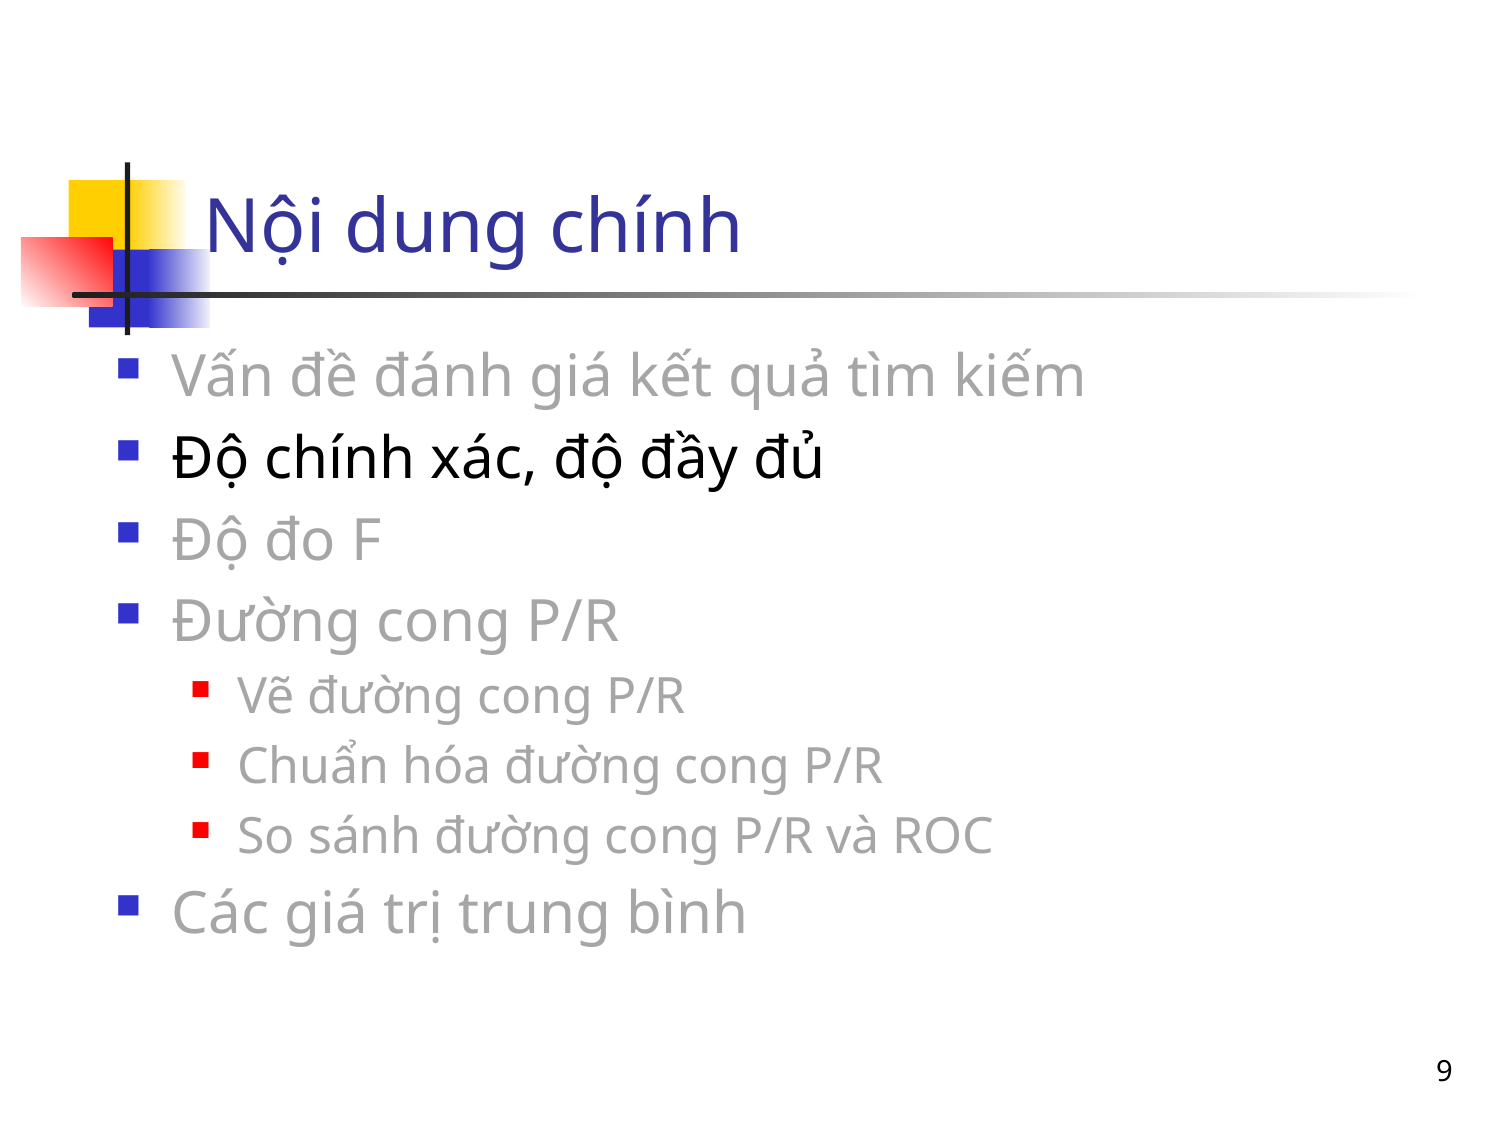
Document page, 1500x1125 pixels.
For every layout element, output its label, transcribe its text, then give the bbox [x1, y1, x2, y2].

title Nội dung chính [188, 35, 1468, 275]
slide_number <number> [1155, 1024, 1468, 1100]
list Vấn đề đánh giá kết quả tìm kiếm Độ chính xác, độ đầy đủ Độ đo F Đường cong P/R Vẽ đường cong P/R Chuẩn hóa đường cong P/R So sánh đường cong P/R và ROC Các giá trị trung bình [100, 331, 1469, 1006]
